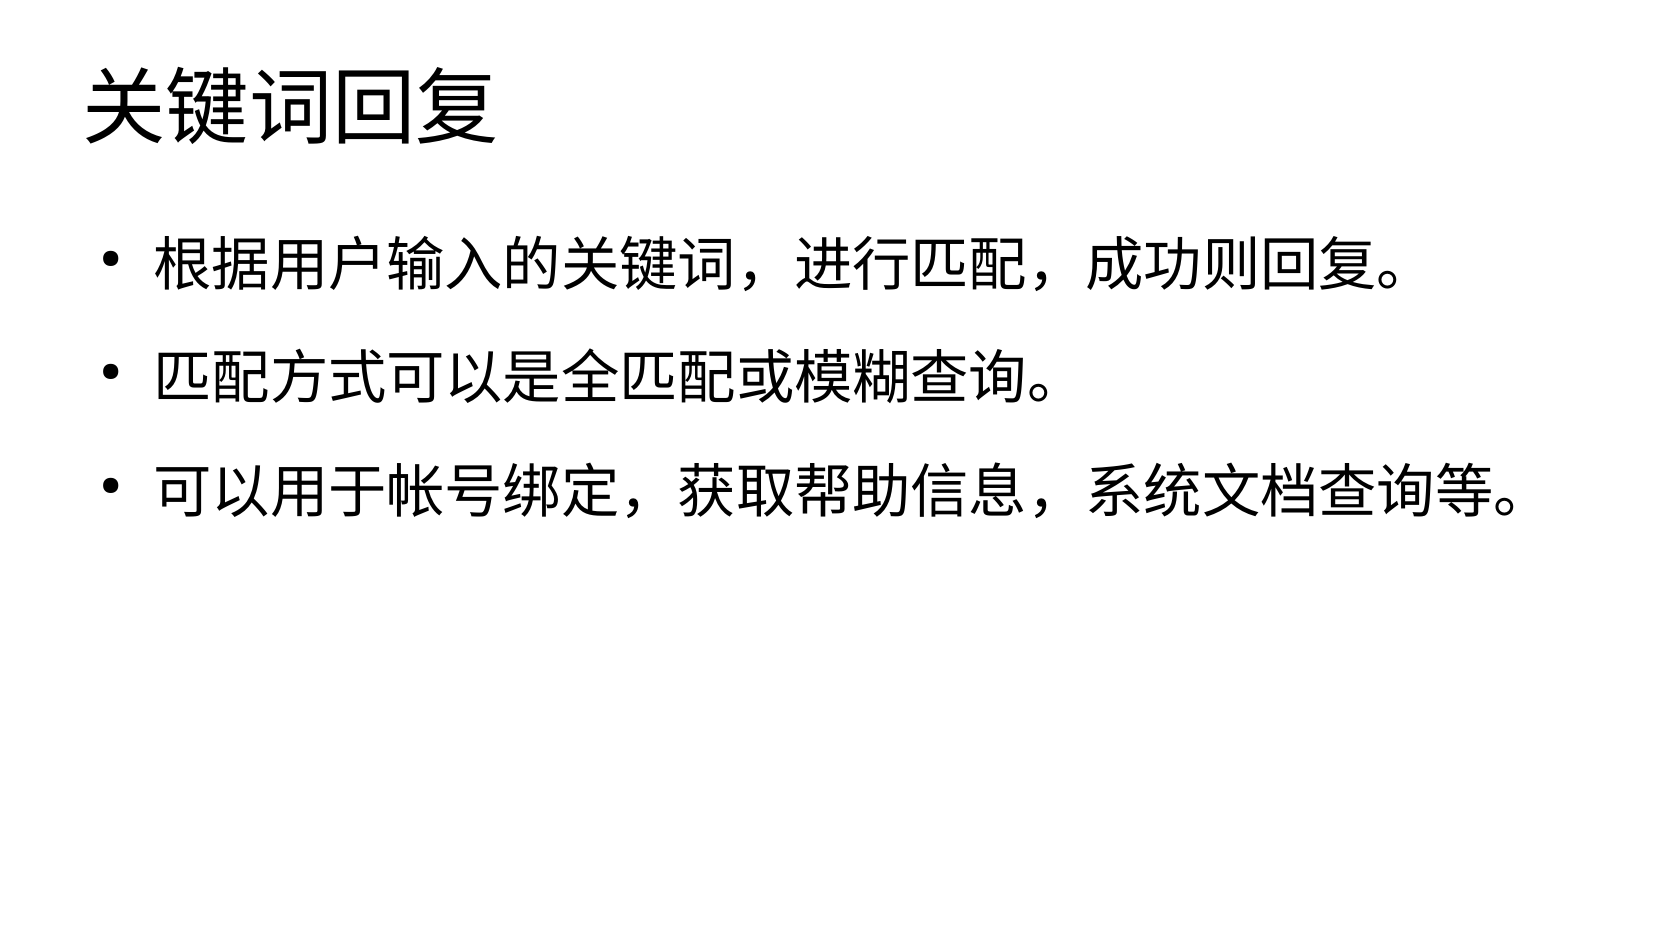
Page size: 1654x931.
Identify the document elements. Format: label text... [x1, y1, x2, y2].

list 根据用户输入的关键词，进行匹配，成功则回复。 匹配方式可以是全匹配或模糊查询。 可以用于帐号绑定，获取帮助信息，系统文档查询等。 [82, 217, 1571, 851]
title 关键词回复 [82, 37, 1571, 166]
